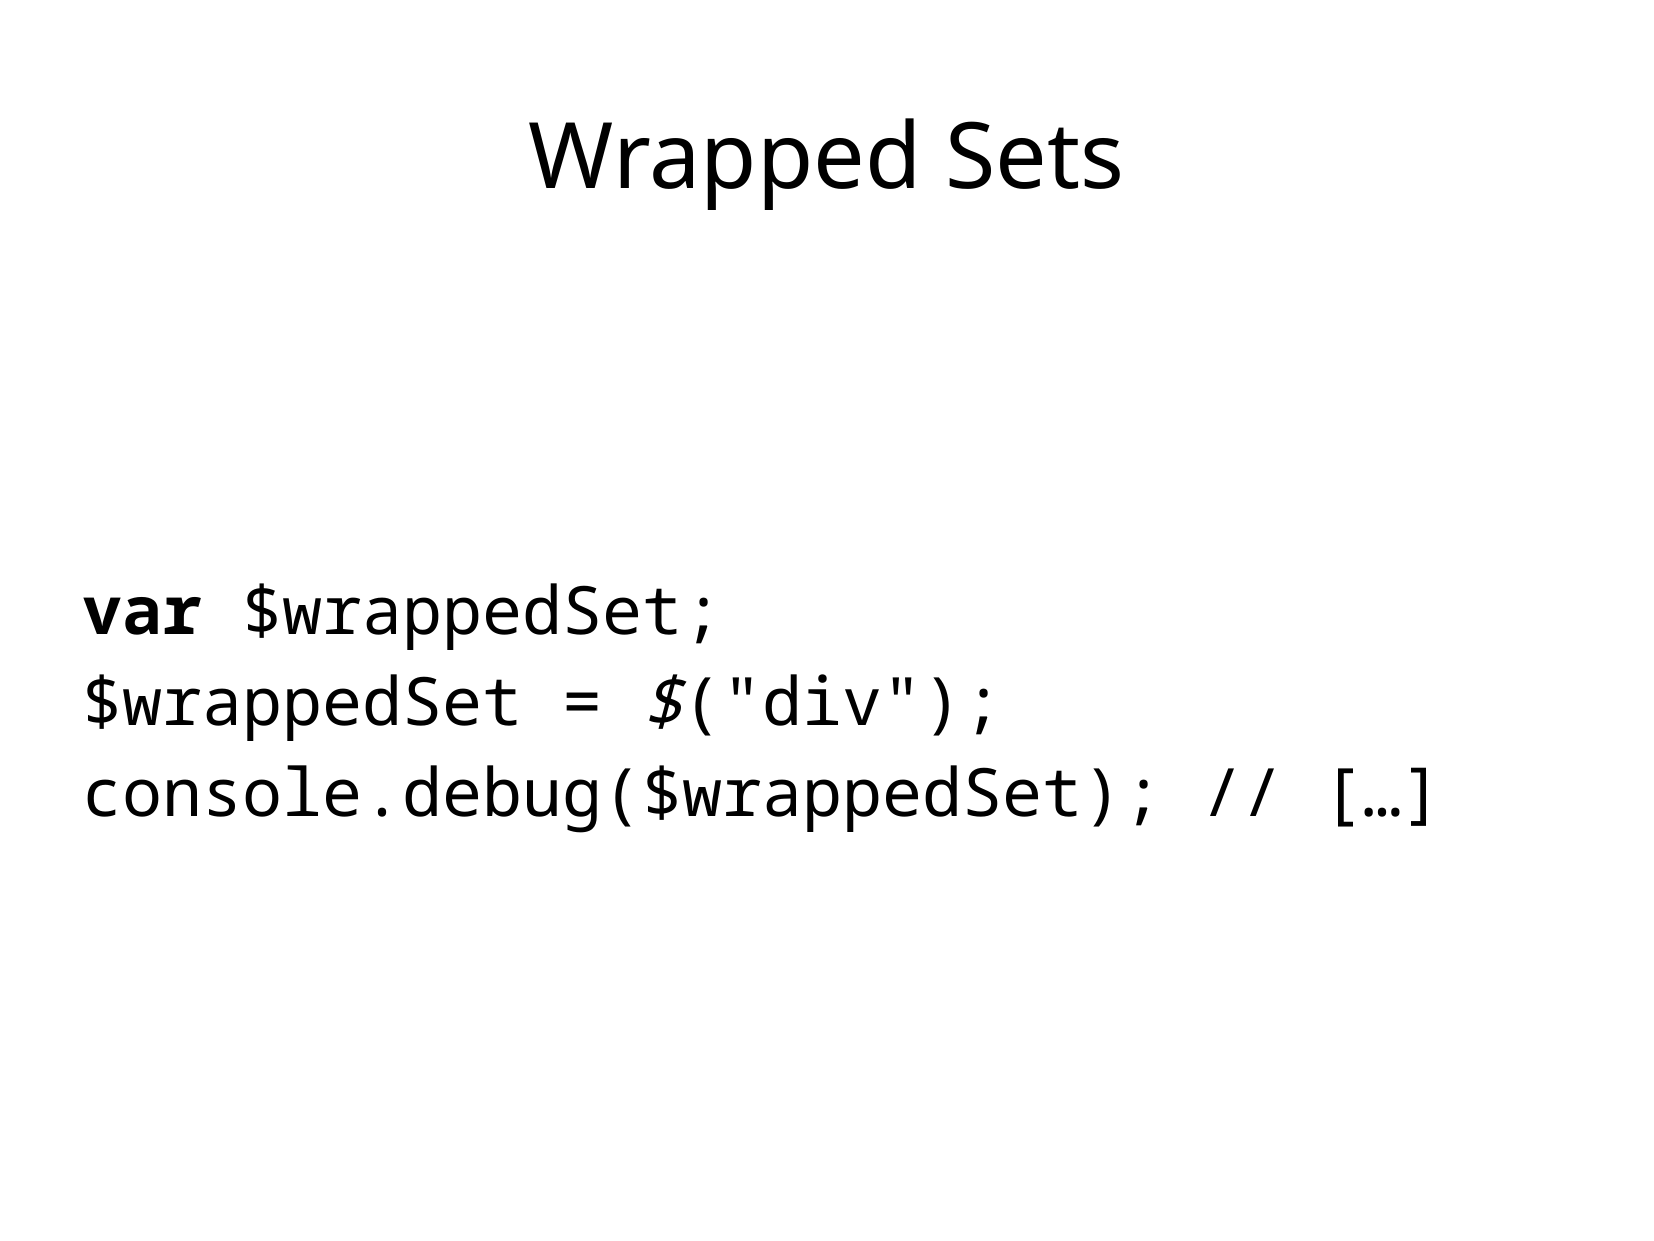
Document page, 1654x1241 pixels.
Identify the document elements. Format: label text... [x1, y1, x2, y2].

title Wrapped Sets [82, 56, 1571, 250]
subtitle var $wrappedSet; $wrappedSet = $("div"); console.debug($wrappedSet); // […] [82, 297, 1571, 1102]
